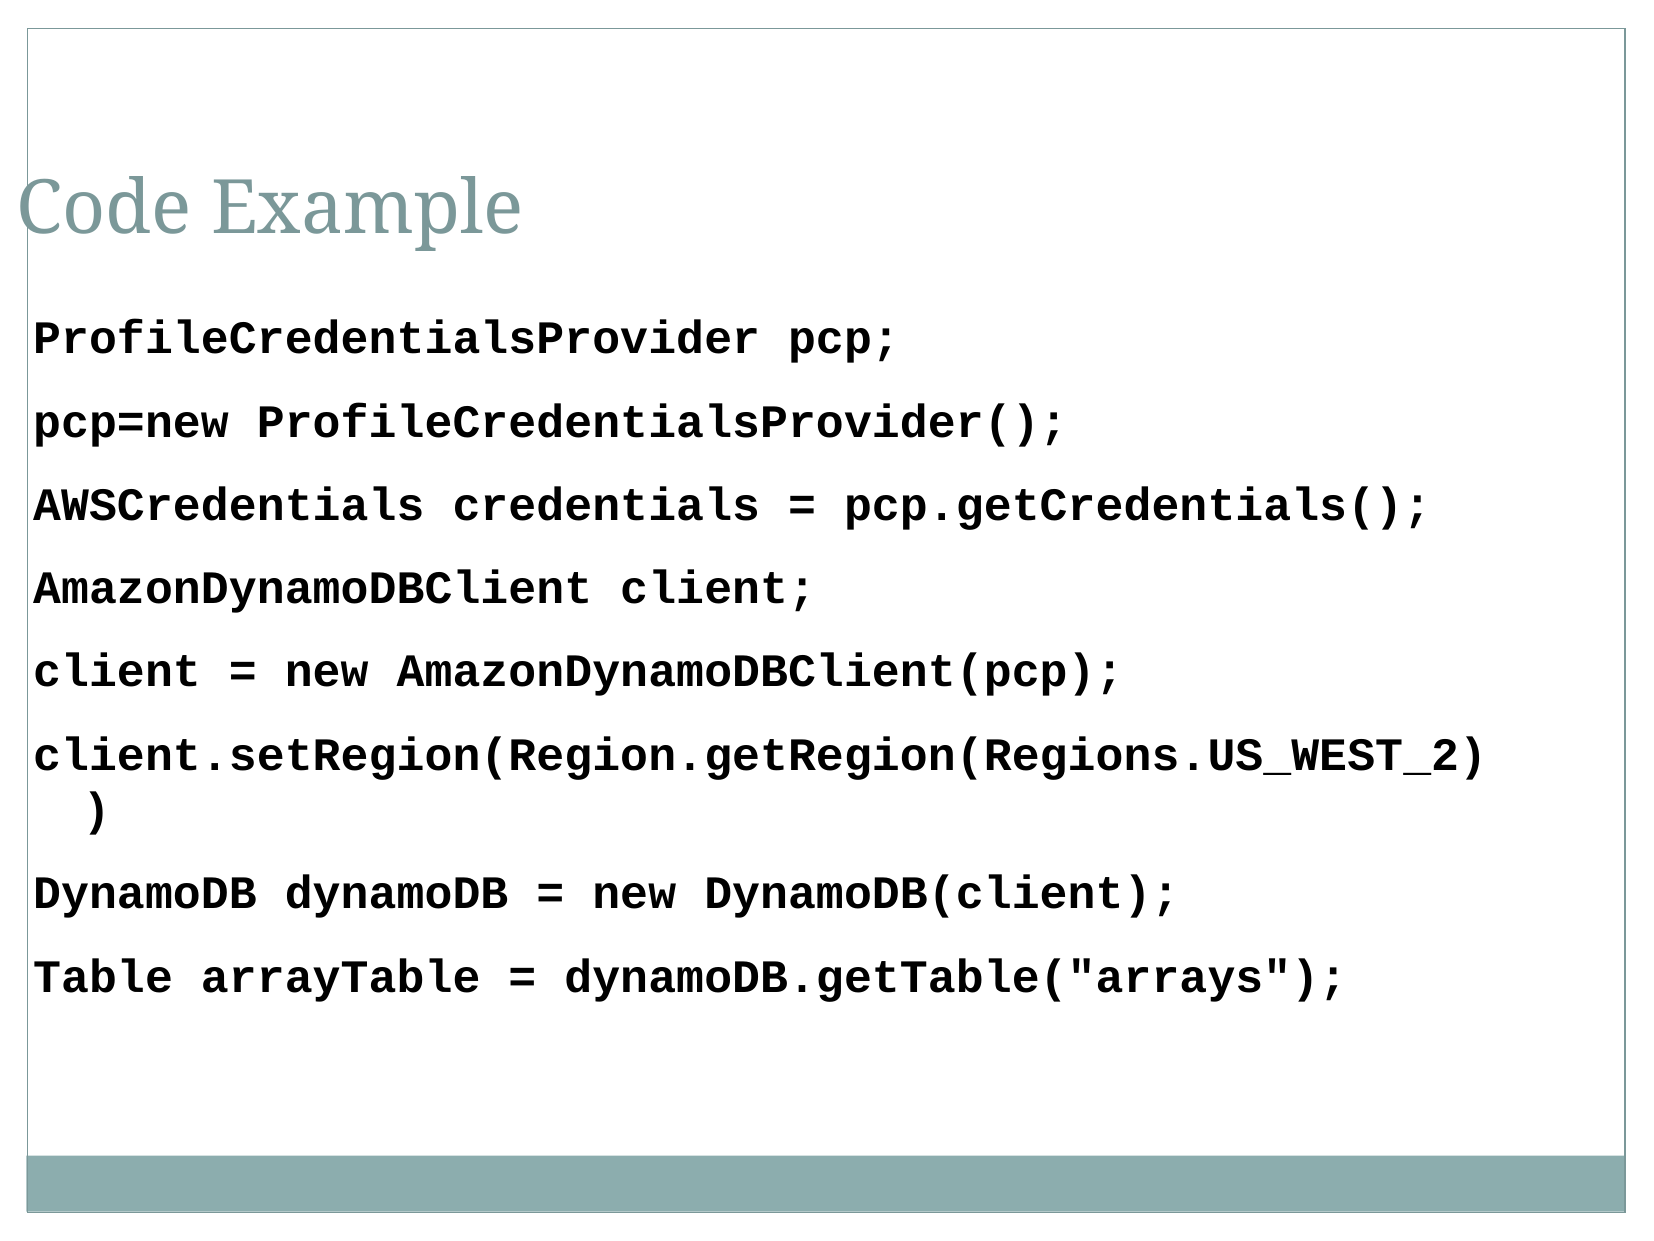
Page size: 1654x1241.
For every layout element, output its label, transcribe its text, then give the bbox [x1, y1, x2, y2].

list ProfileCredentialsProvider pcp; pcp=new ProfileCredentialsProvider(); AWSCredentials credentials = pcp.getCredentials(); AmazonDynamoDBClient client; client = new AmazonDynamoDBClient(pcp); client.setRegion(Region.getRegion(Regions.US_WEST_2)) DynamoDB dynamoDB = new DynamoDB(client); Table arrayTable = dynamoDB.getTable("arrays"); [0, 299, 1532, 1120]
title Code Example [0, 32, 1489, 257]
